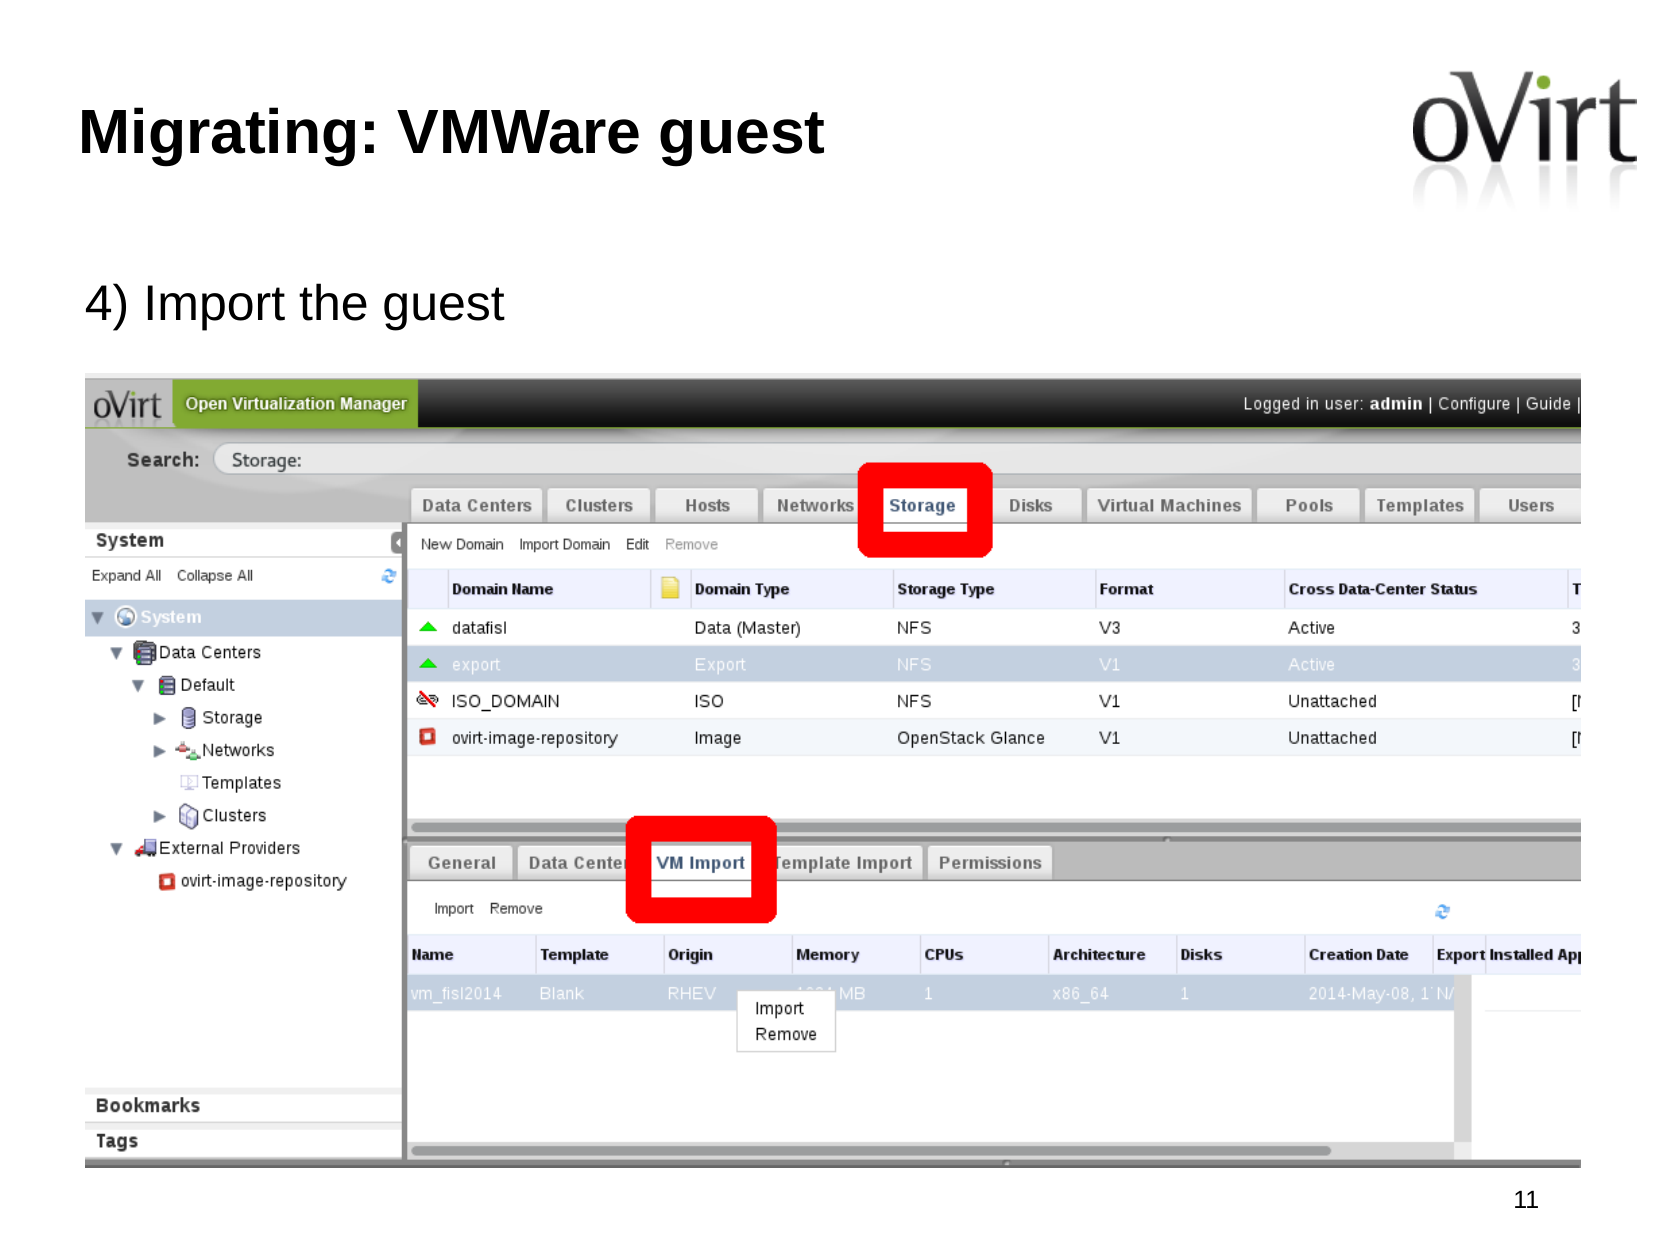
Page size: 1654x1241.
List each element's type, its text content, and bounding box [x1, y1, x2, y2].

text_box Migrating: VMWare guest [64, 30, 1285, 233]
picture [1413, 63, 1637, 212]
picture [85, 373, 1581, 1168]
text_box 4) Import the guest [70, 202, 1291, 405]
